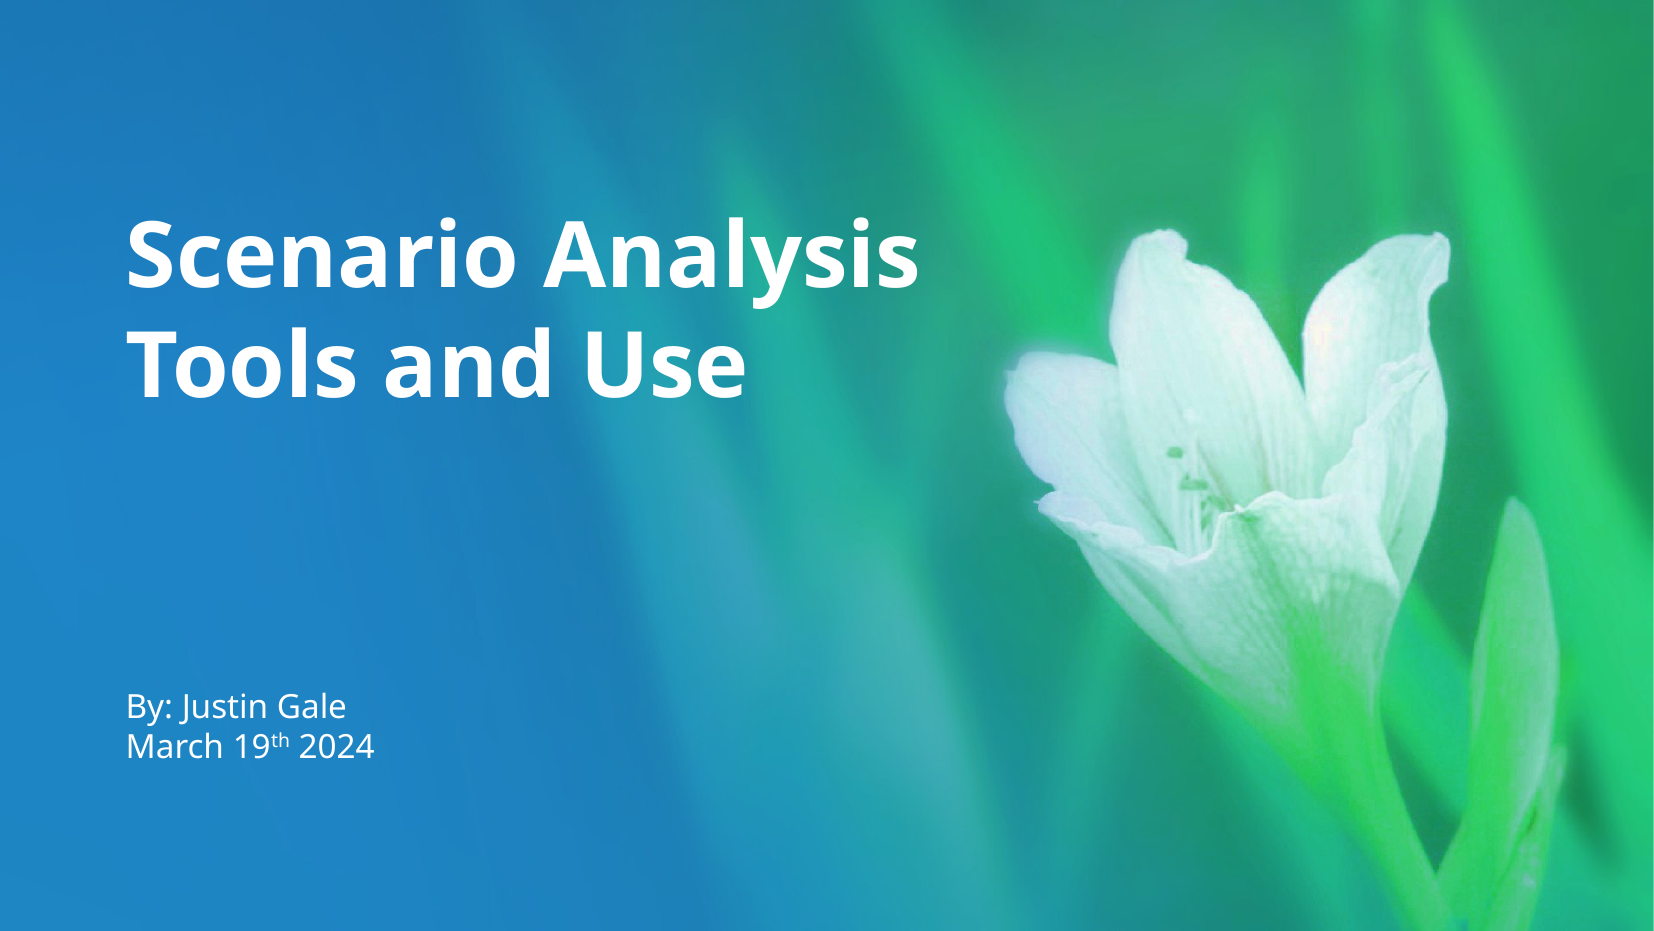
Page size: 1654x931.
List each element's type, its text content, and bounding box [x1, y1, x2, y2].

text_box By: Justin Gale March 19th 2024 [110, 677, 591, 773]
text_box Scenario Analysis Tools and Use [110, 188, 1156, 504]
picture [0, 0, 1654, 931]
